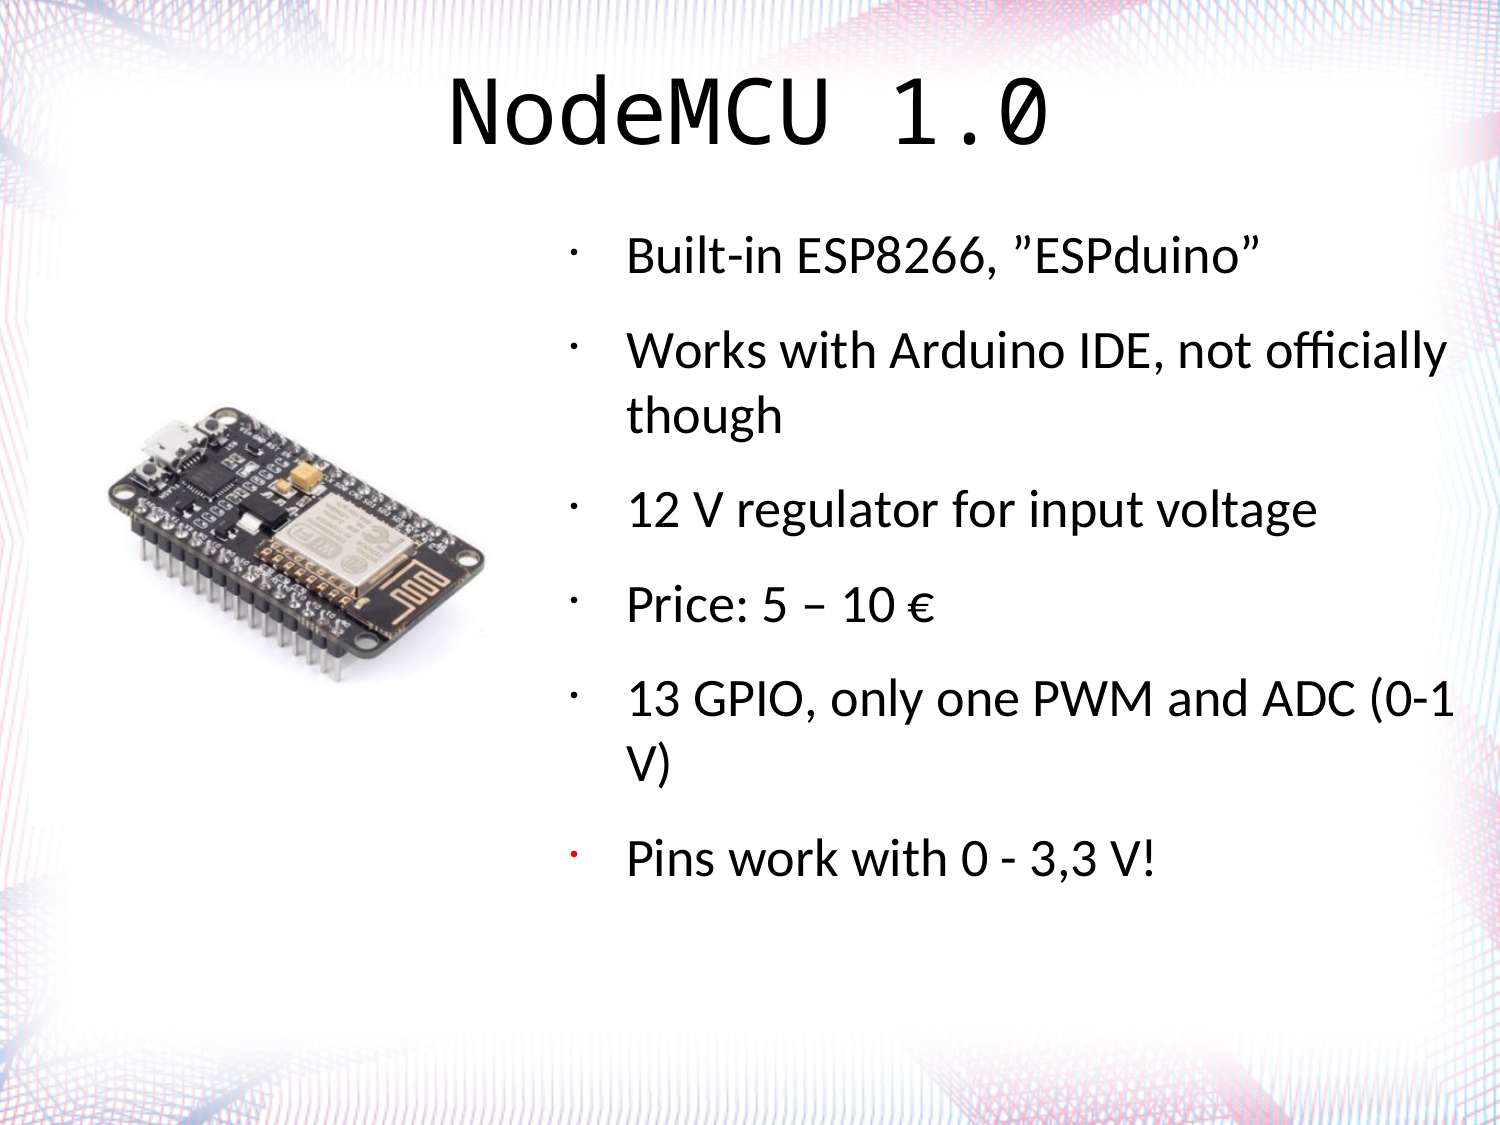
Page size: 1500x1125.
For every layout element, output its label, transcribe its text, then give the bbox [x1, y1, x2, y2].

picture [0, 0, 1500, 1125]
title NodeMCU 1.0 [75, 45, 1425, 233]
list Built-in ESP8266, ”ESPduino” Works with Arduino IDE, not officially though 12 V regulator for input voltage Price: 5 – 10 € 13 GPIO, only one PWM and ADC (0-1 V) Pins work with 0 - 3,3 V! [555, 212, 1500, 991]
